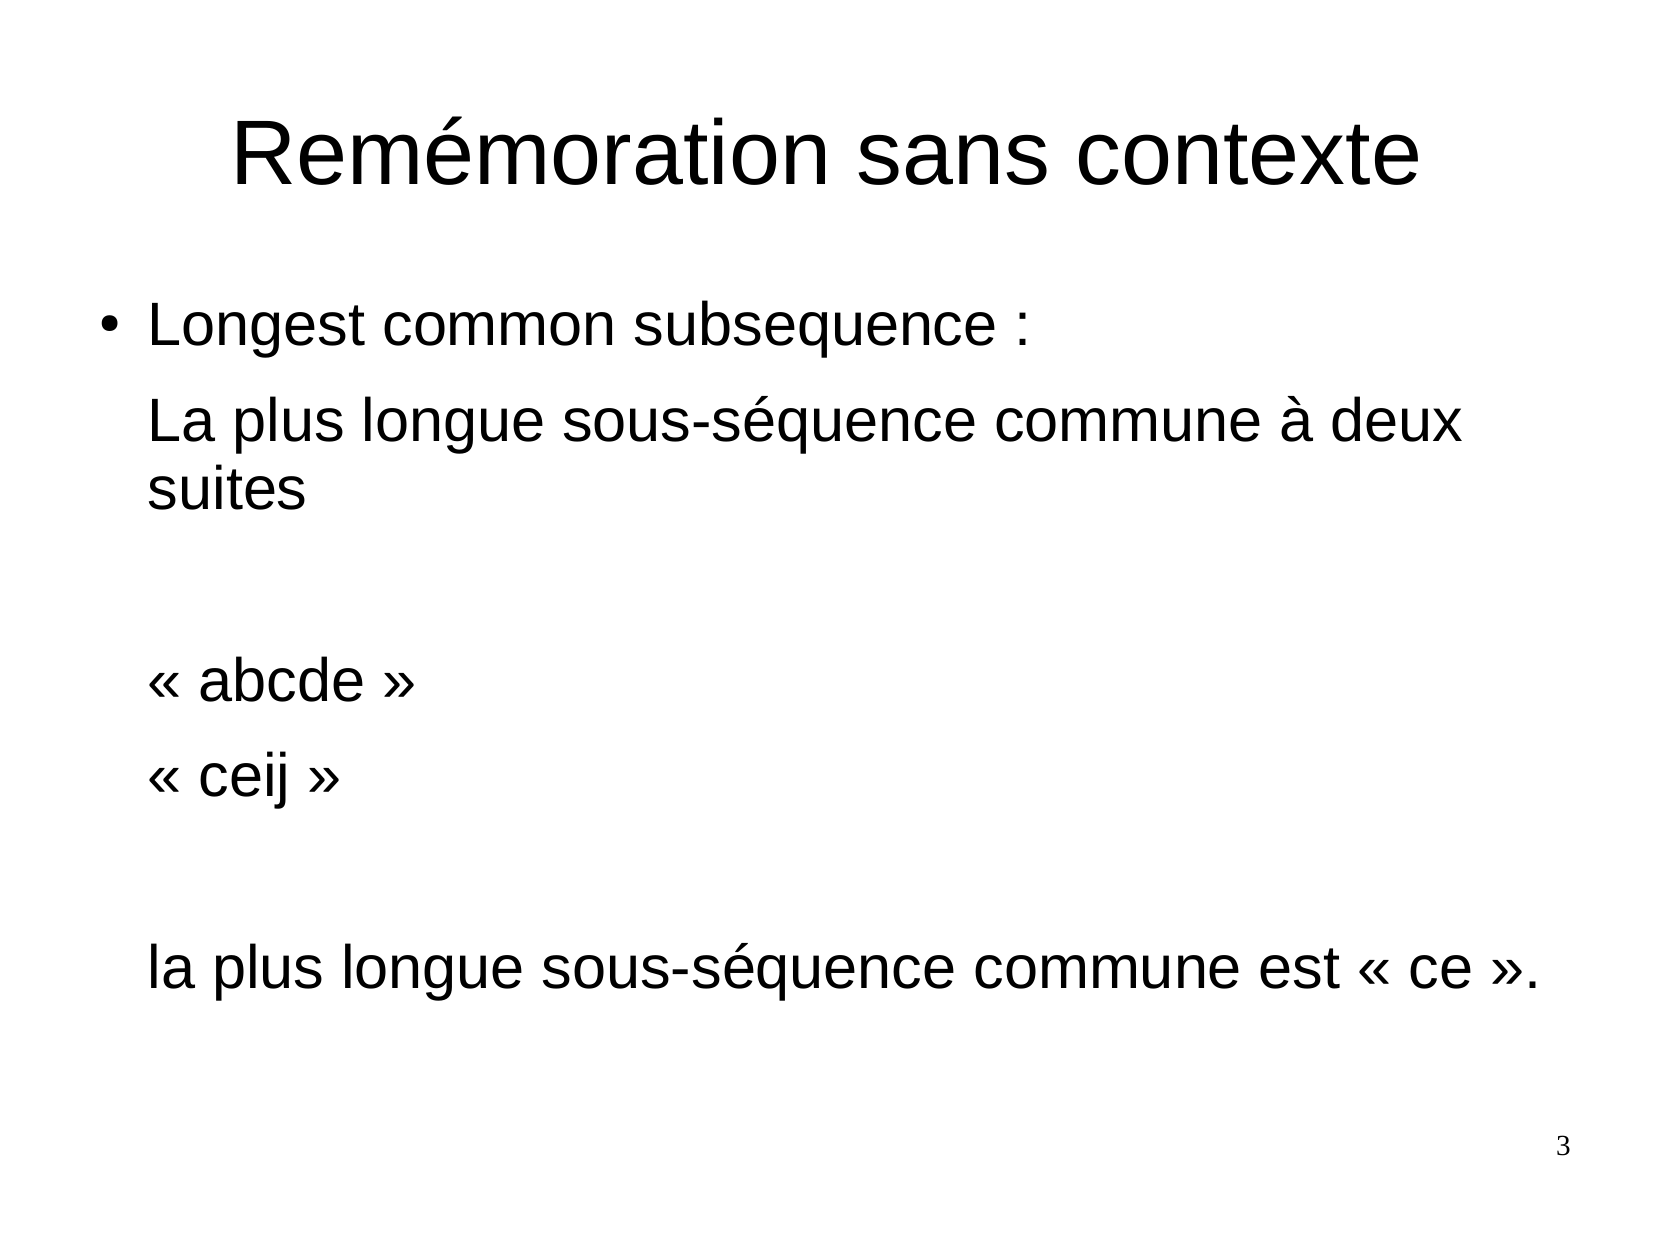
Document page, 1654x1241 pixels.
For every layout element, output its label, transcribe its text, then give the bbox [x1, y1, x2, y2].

title Remémoration sans contexte [82, 49, 1571, 257]
list Longest common subsequence : La plus longue sous-séquence commune à deux suites « abcde » « ceij » la plus longue sous-séquence commune est « ce ». [82, 290, 1571, 1010]
